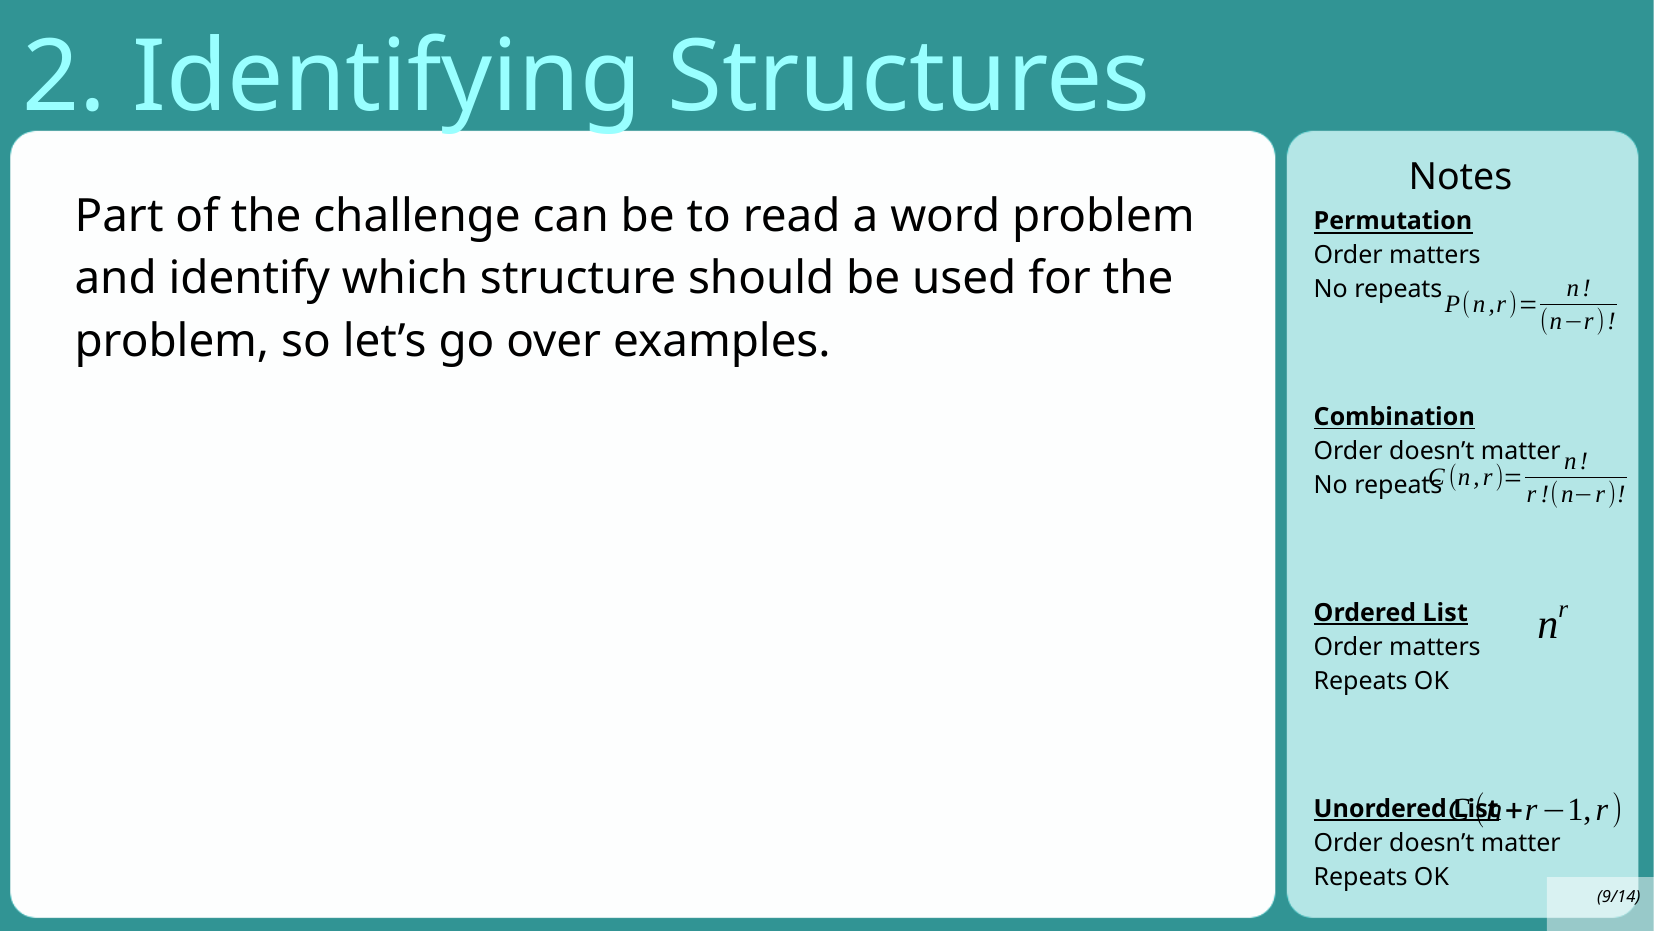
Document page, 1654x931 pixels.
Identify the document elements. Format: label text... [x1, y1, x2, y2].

text_box Notes [1290, 141, 1631, 203]
picture [0, 0, 1654, 931]
title 2. Identifying Structures [22, 13, 1511, 130]
text_box (<number>/14) [1546, 877, 1654, 931]
text_box Permutation Order matters No repeats Combination Order doesn’t matter No repeats Ordered List Order matters Repeats OK Unordered List Order doesn’t matter Repeats OK [1298, 203, 1630, 835]
chart [1630, 447, 1635, 509]
text_box Part of the challenge can be to read a word problem and identify which structure should be used for the problem, so let’s go over examples. [74, 182, 1244, 595]
